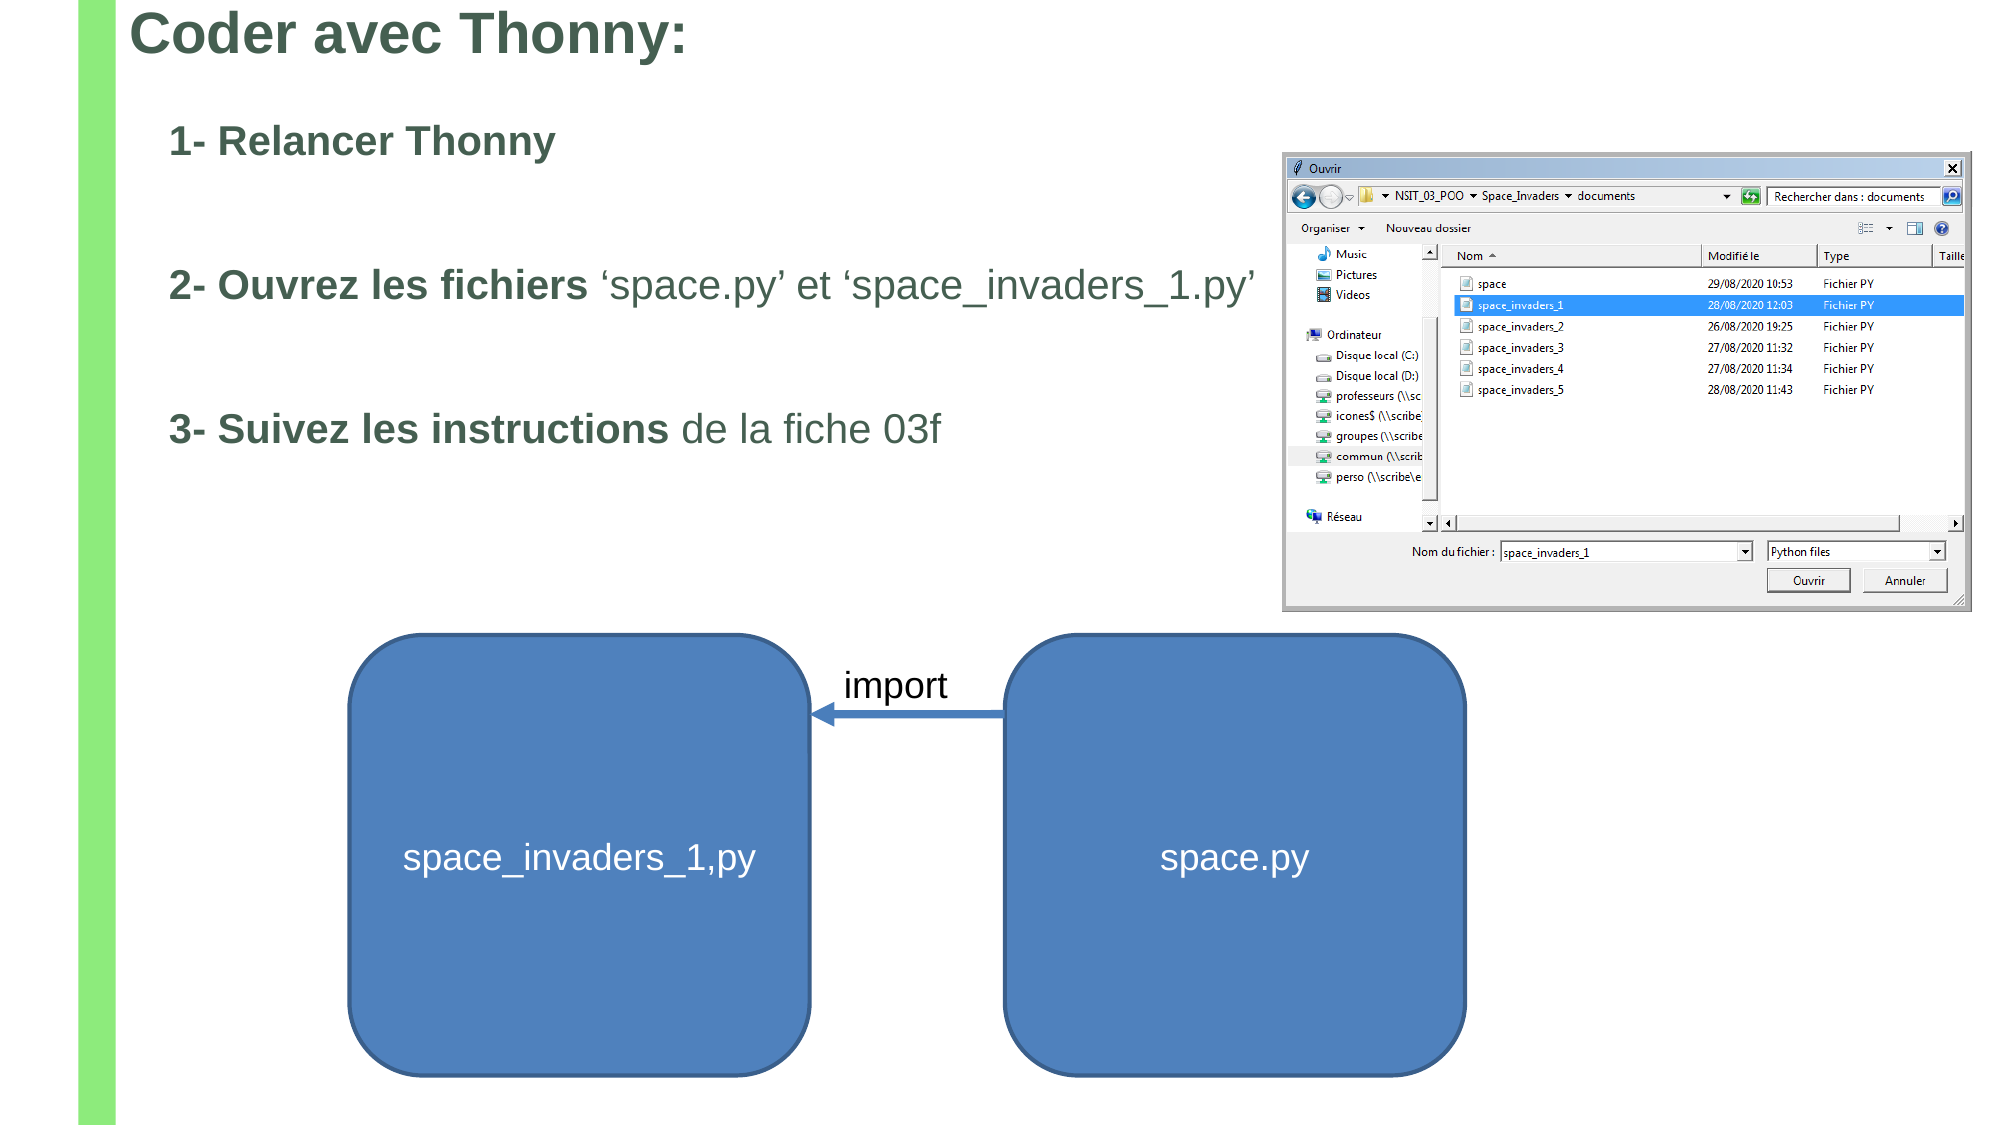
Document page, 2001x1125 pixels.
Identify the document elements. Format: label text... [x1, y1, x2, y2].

text_box space.py [1004, 634, 1466, 1076]
text_box Coder avec Thonny: [114, 0, 2000, 107]
text_box space_invaders_1,py [349, 634, 810, 1076]
text_box 1- Relancer Thonny 2- Ouvrez les fichiers ‘space.py’ et ‘space_invaders_1.py’ 3- Suivez les instructions de la fiche 03f [154, 110, 2000, 1125]
text_box import [828, 653, 1025, 714]
picture [1282, 151, 1973, 612]
